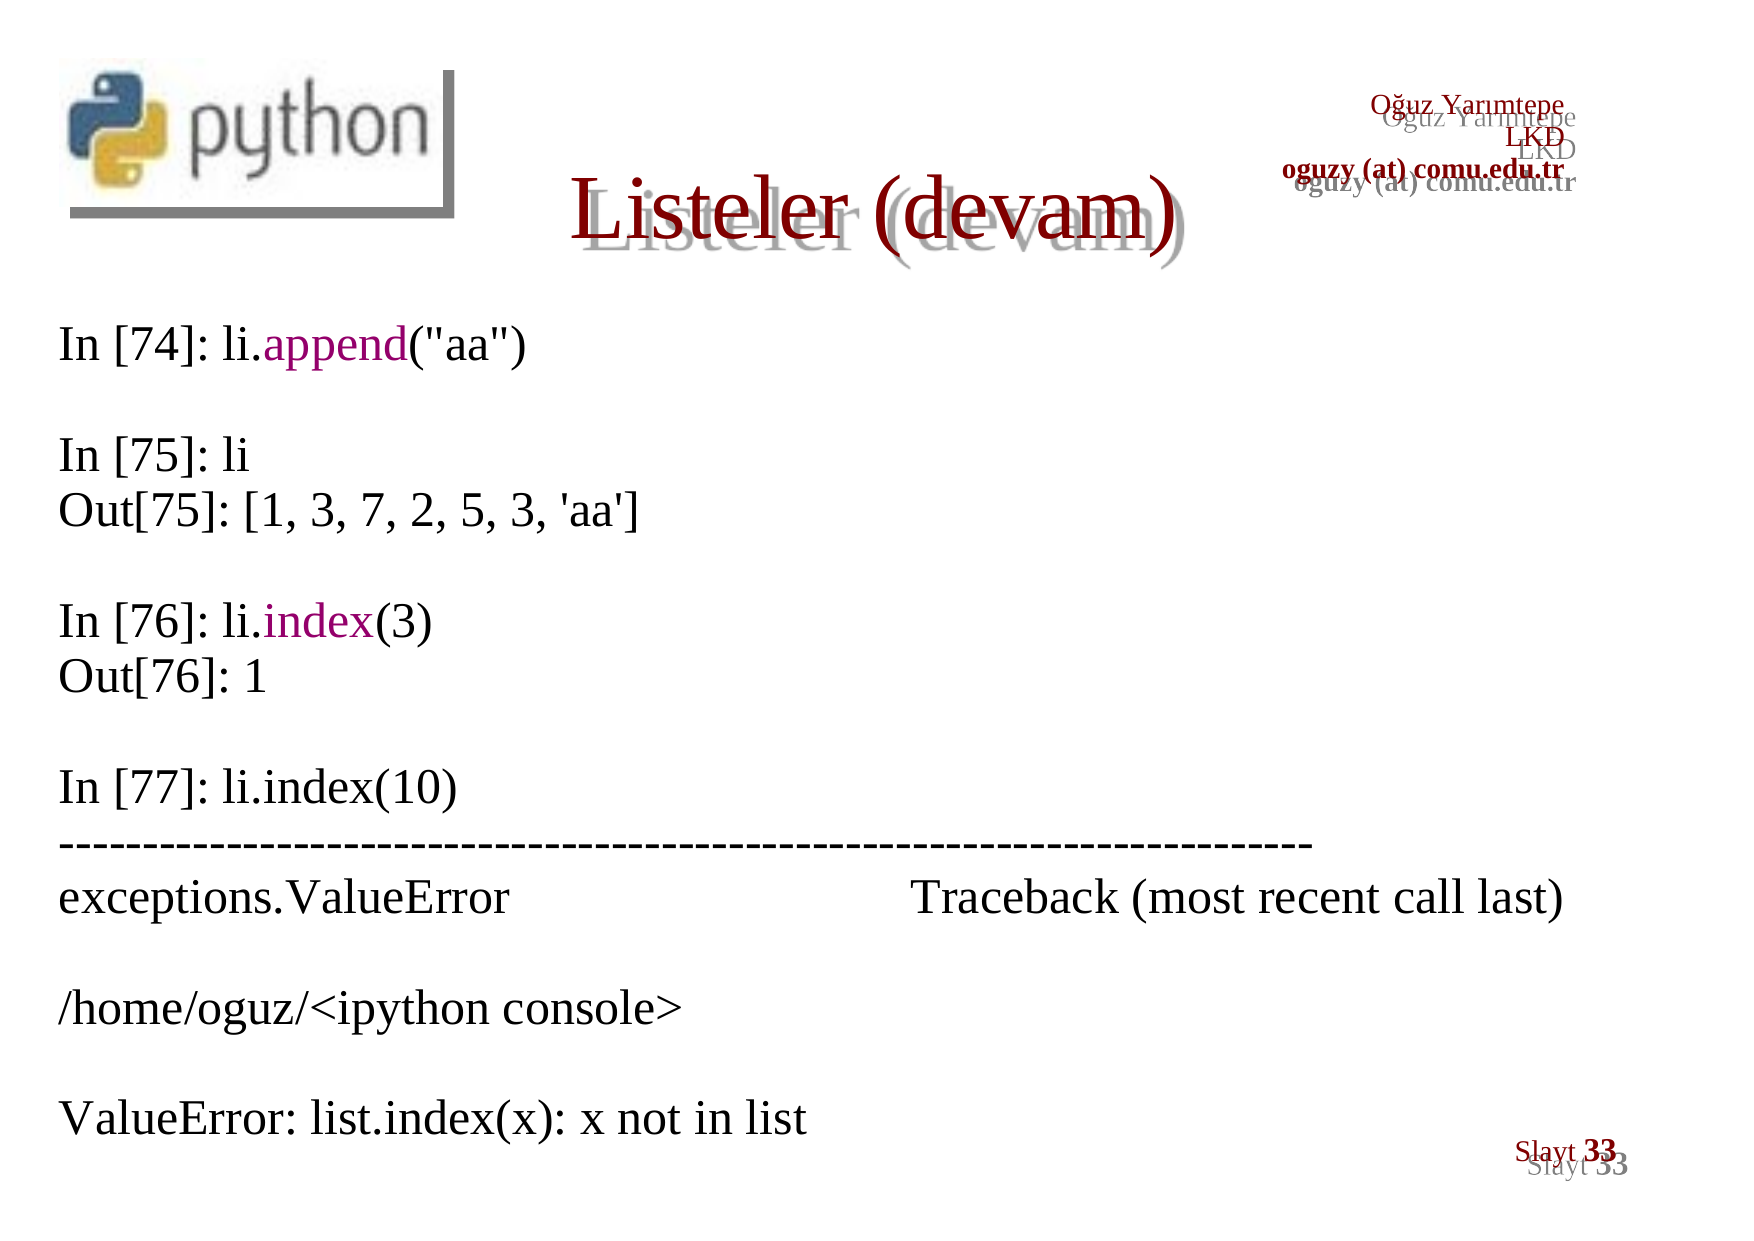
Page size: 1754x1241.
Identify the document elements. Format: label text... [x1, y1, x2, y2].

picture [59, 58, 443, 207]
subtitle In [74]: li.append("aa") In [75]: li Out[75]: [1, 3, 7, 2, 5, 3, 'aa'] In [76]: li.index(3) Out[76]: 1 In [77]: li.index(10) --------------------------------------------------------------------------- exceptions.ValueError Traceback (most recent call last) /home/oguz/<ipython console> ValueError: list.index(x): x not in list [59, 274, 1695, 1241]
title Listeler (devam) [129, 137, 1619, 274]
